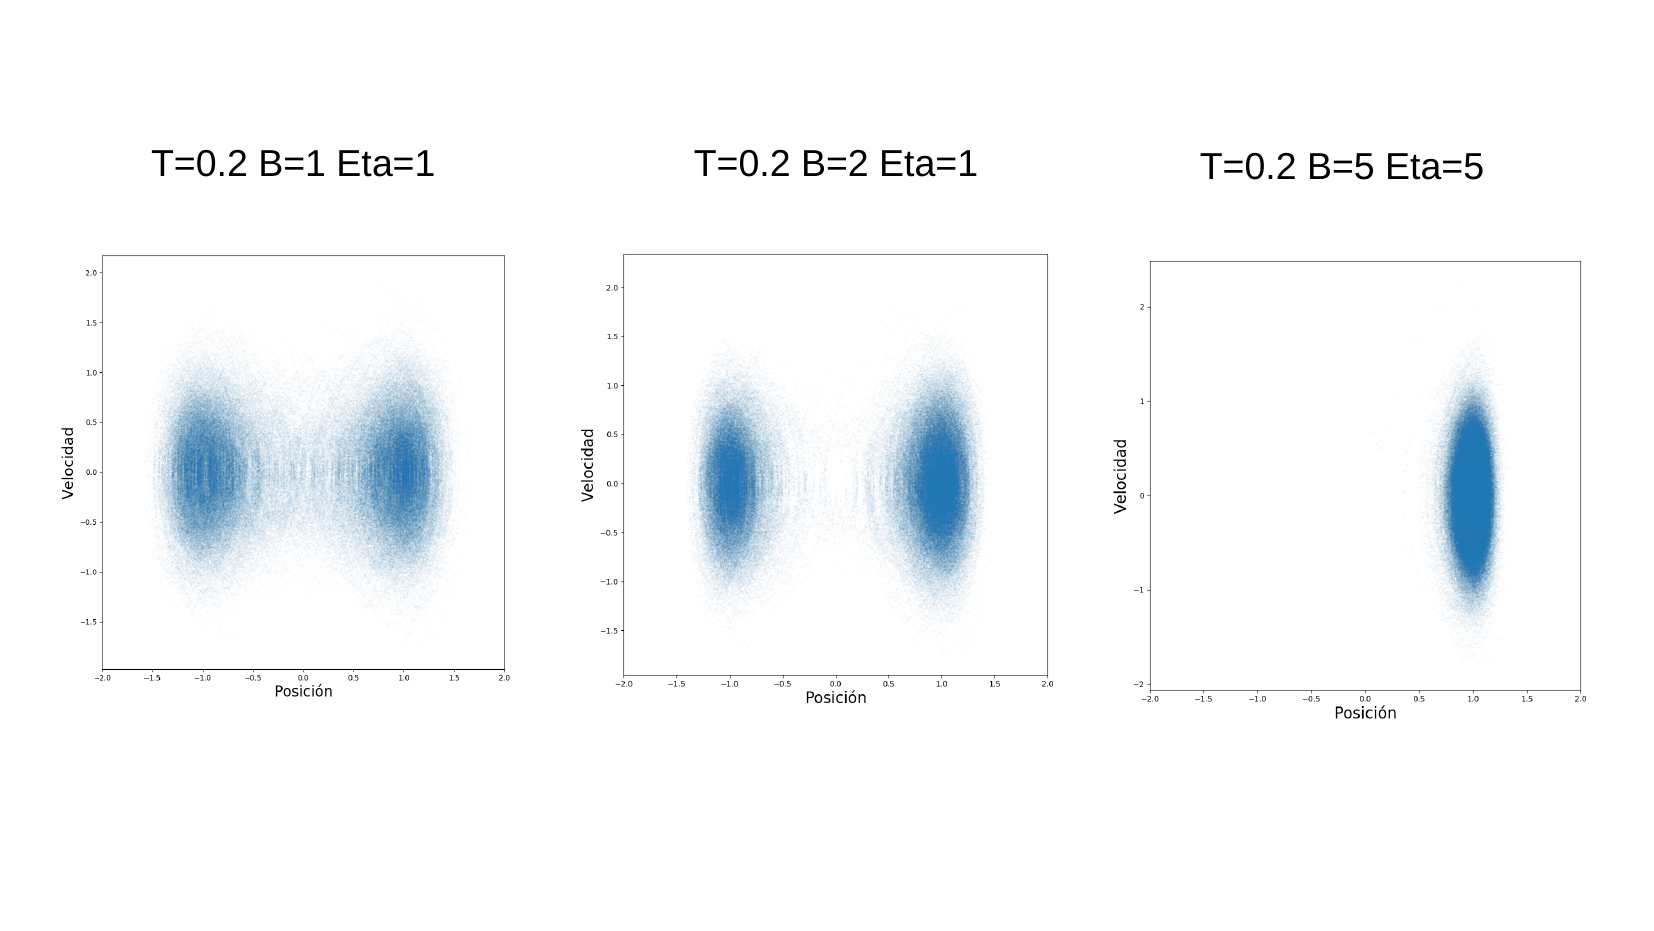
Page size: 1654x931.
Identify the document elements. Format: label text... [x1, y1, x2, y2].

picture [37, 188, 1636, 751]
text_box T=0.2 B=5 Eta=5 [1185, 138, 1500, 196]
text_box T=0.2 B=2 Eta=1 [679, 135, 994, 192]
text_box T=0.2 B=1 Eta=1 [136, 135, 451, 192]
